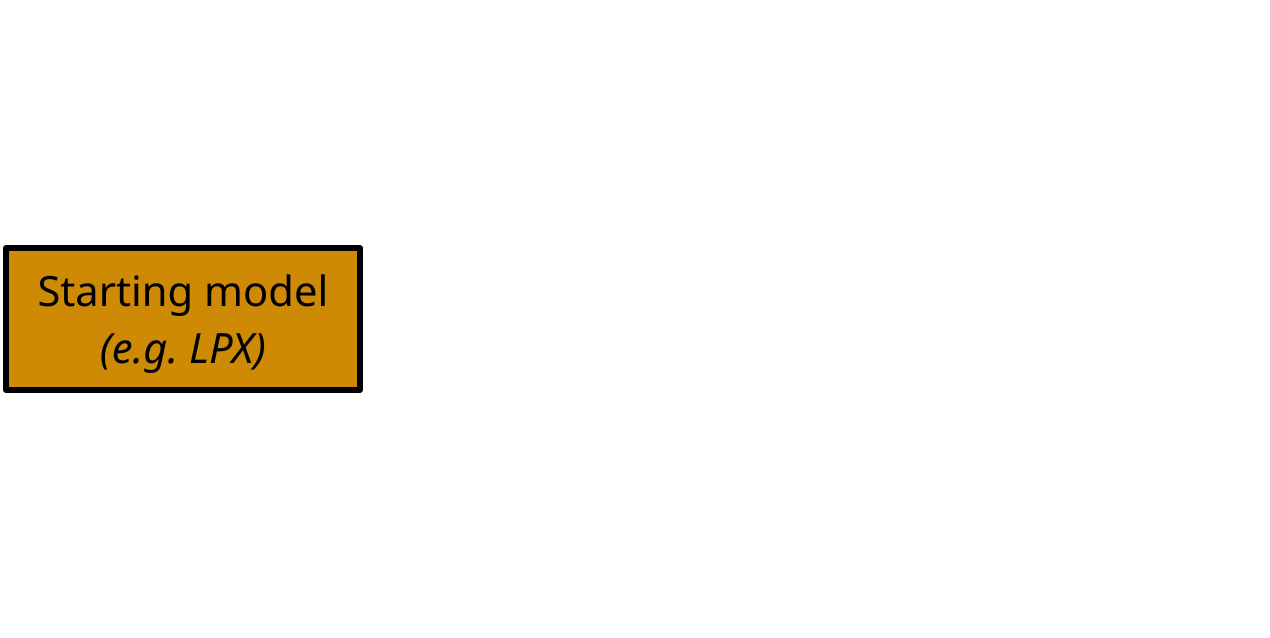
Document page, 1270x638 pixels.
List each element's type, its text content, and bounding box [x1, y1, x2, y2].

text_box Starting model (e.g. LPX) [5, 248, 361, 390]
